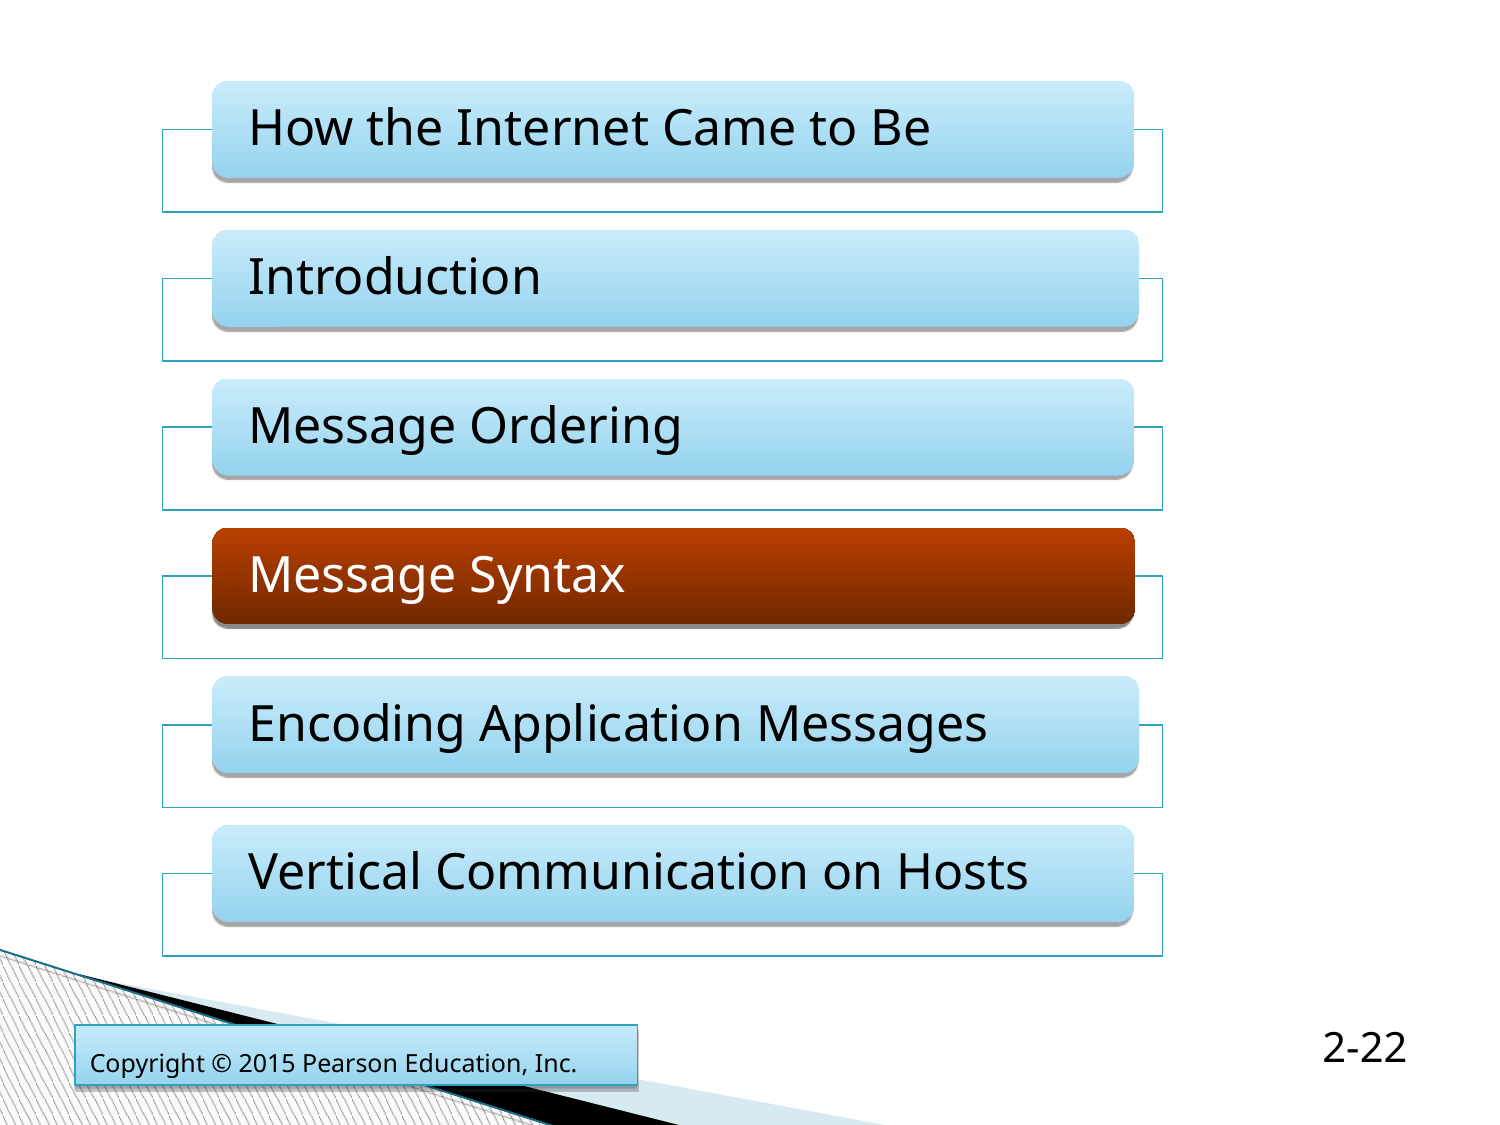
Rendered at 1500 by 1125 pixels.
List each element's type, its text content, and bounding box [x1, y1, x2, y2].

text_box Message Ordering [212, 378, 1135, 476]
text_box [162, 278, 1163, 361]
text_box How the Internet Came to Be [212, 81, 1135, 178]
text_box [162, 873, 1163, 957]
text_box Encoding Application Messages [212, 676, 1140, 774]
text_box Message Syntax [212, 527, 1136, 625]
text_box [162, 427, 1163, 510]
text_box Introduction [212, 229, 1140, 327]
picture [0, 952, 543, 1125]
text_box [162, 575, 1163, 659]
text_box [162, 724, 1163, 808]
text_box Vertical Communication on Hosts [212, 825, 1135, 923]
footer Copyright © 2015 Pearson Education, Inc. [75, 1025, 638, 1085]
slide_number 2-<number> [1275, 1025, 1423, 1085]
text_box [162, 129, 1163, 213]
